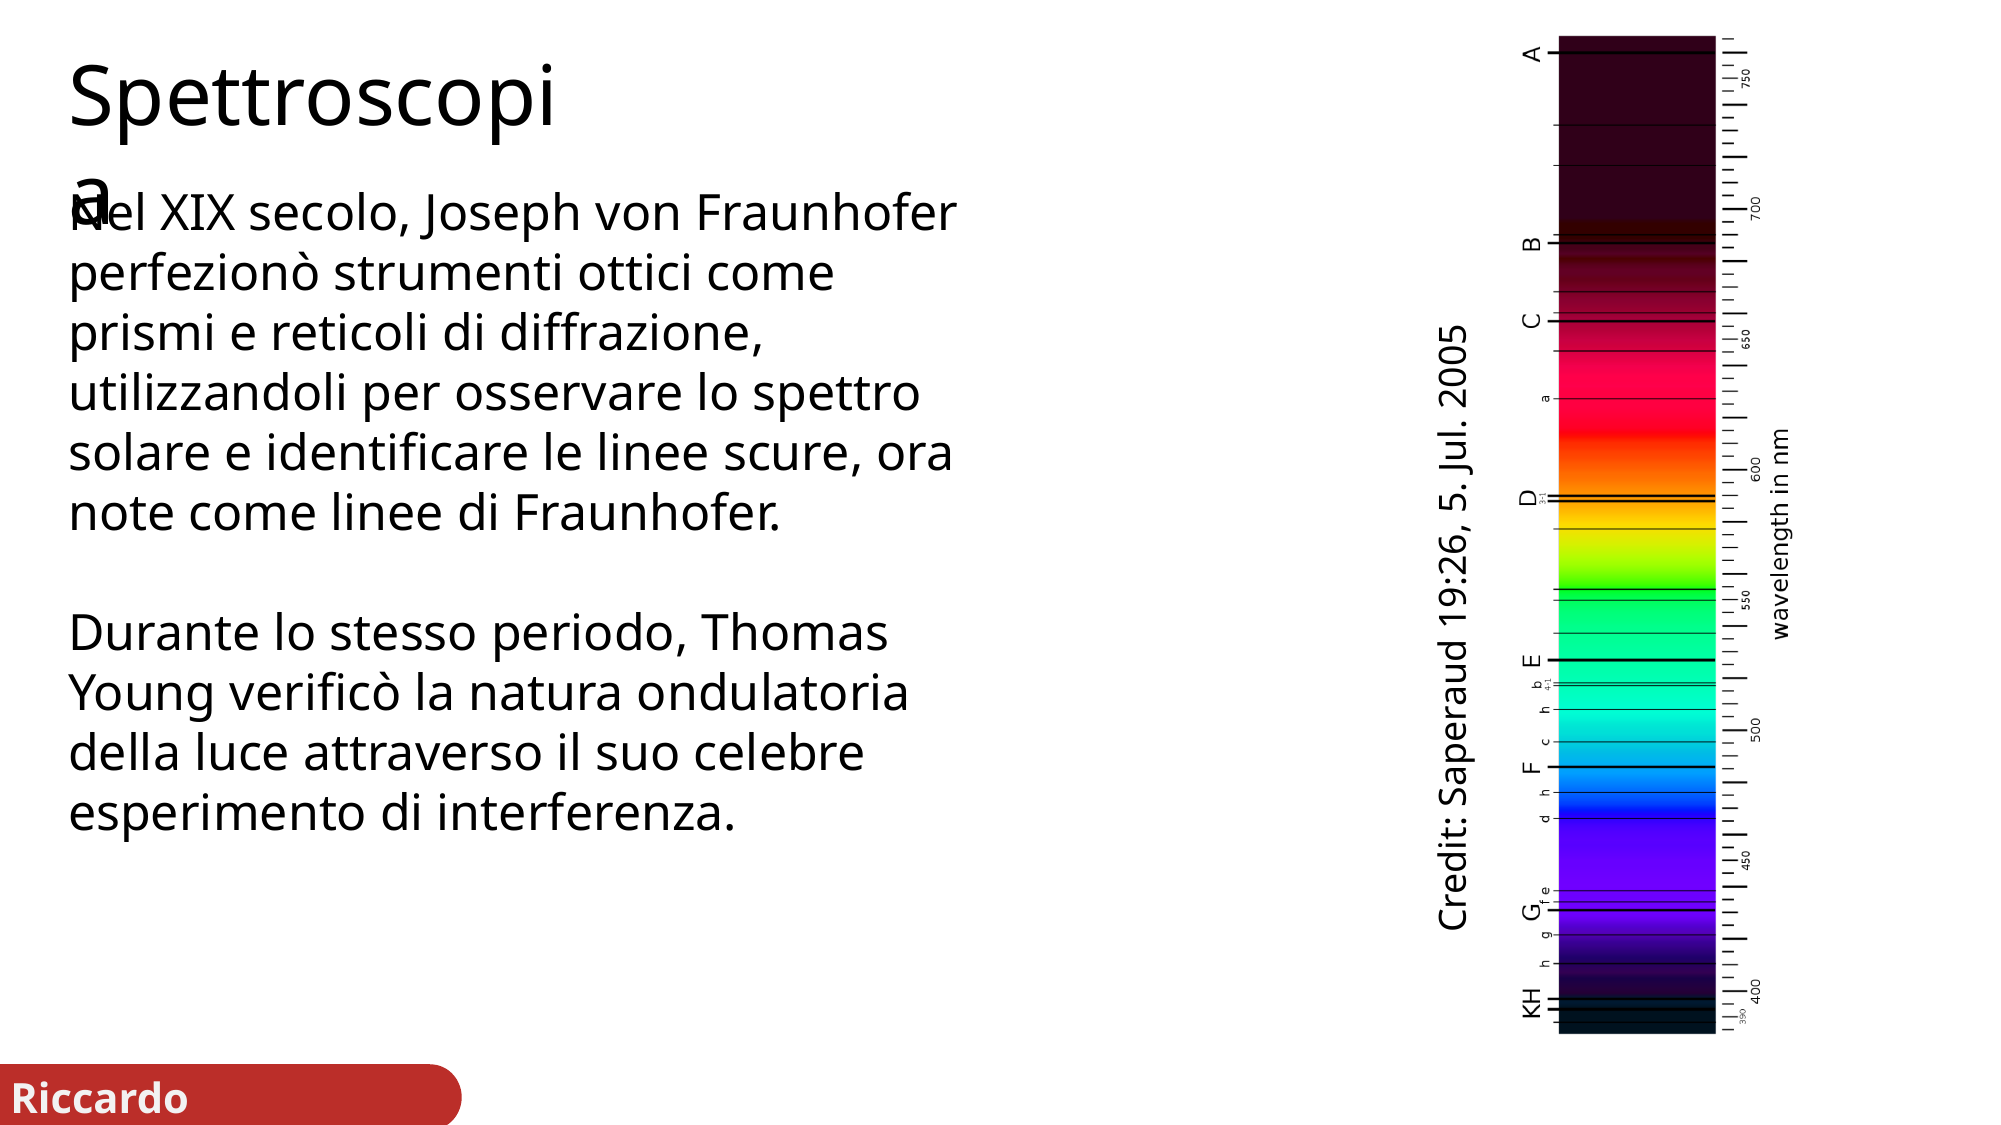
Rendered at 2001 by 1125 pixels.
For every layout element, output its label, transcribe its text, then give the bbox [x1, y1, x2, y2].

text_box Nel XIX secolo, Joseph von Fraunhofer perfezionò strumenti ottici come prismi e reticoli di diffrazione, utilizzandoli per osservare lo spettro solare e identificare le linee scure, ora note come linee di Fraunhofer. Durante lo stesso periodo, Thomas Young verificò la natura ondulatoria della luce attraverso il suo celebre esperimento di interferenza. [53, 173, 1000, 855]
text_box Riccardo Peltretti [0, 1064, 368, 1125]
text_box [368, 1064, 462, 1125]
text_box Credit: Saperaud 19:26, 5. Jul. 2005 [1420, 260, 1482, 948]
text_box Spettroscopia [53, 34, 597, 151]
picture [1506, 34, 1800, 1035]
